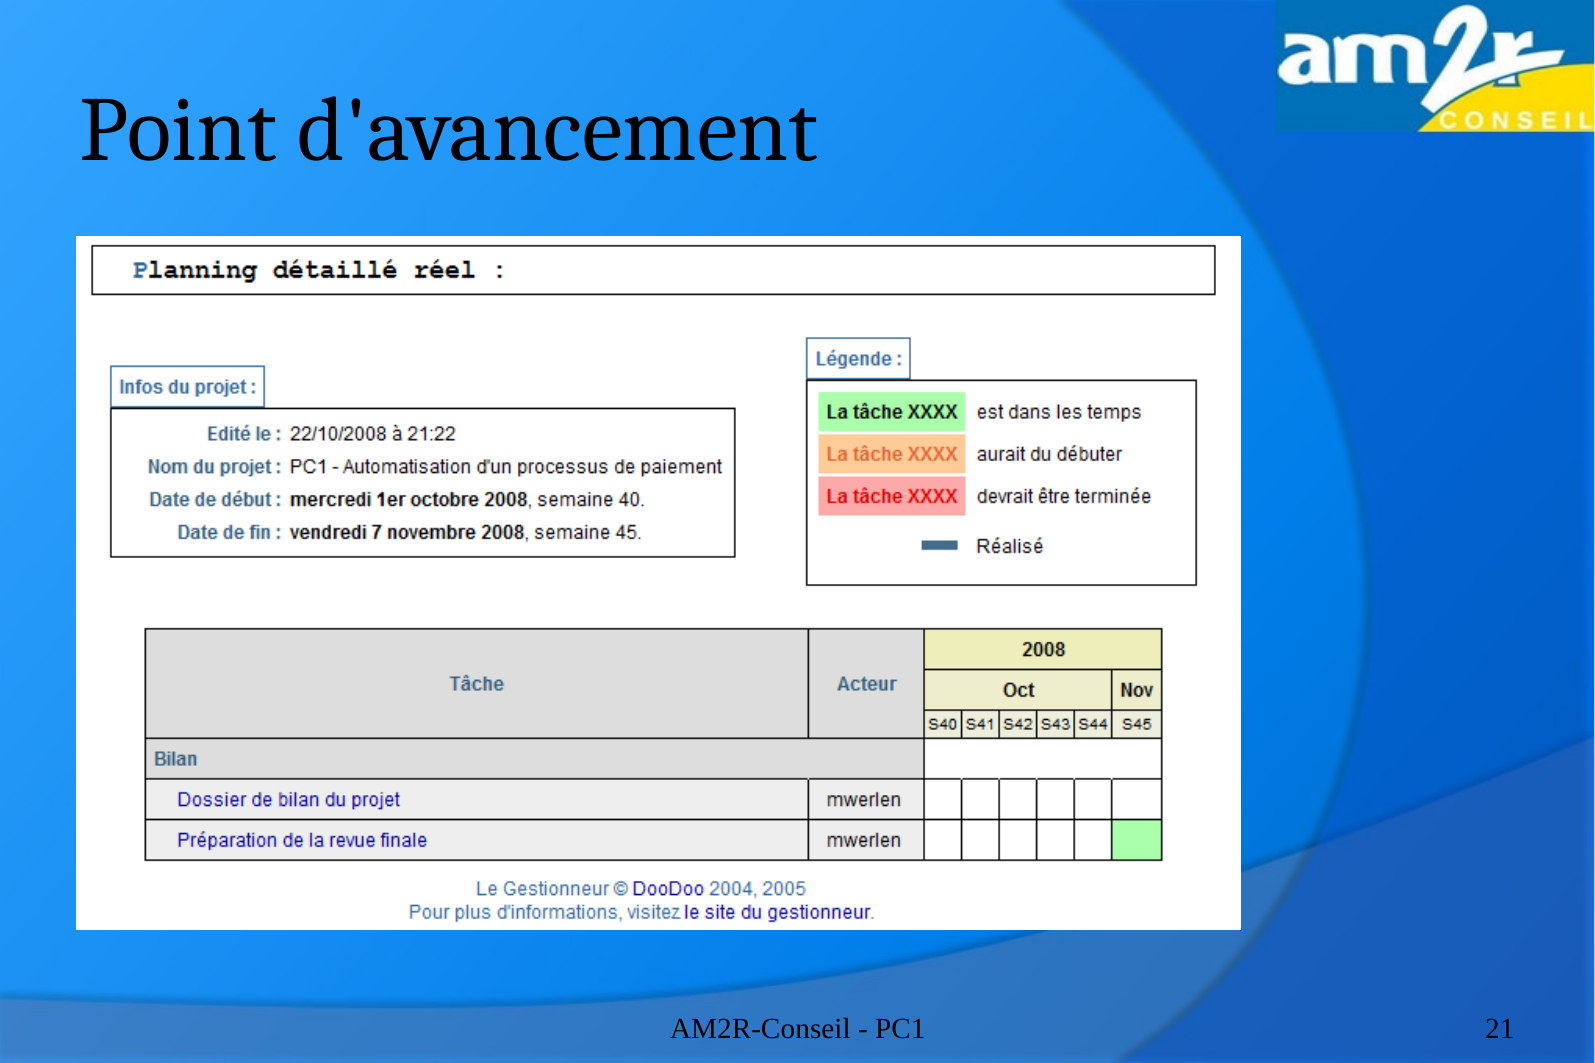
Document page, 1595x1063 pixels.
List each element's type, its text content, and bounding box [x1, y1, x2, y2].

title Point d'avancement [79, 42, 1253, 220]
picture [0, 0, 1595, 1063]
